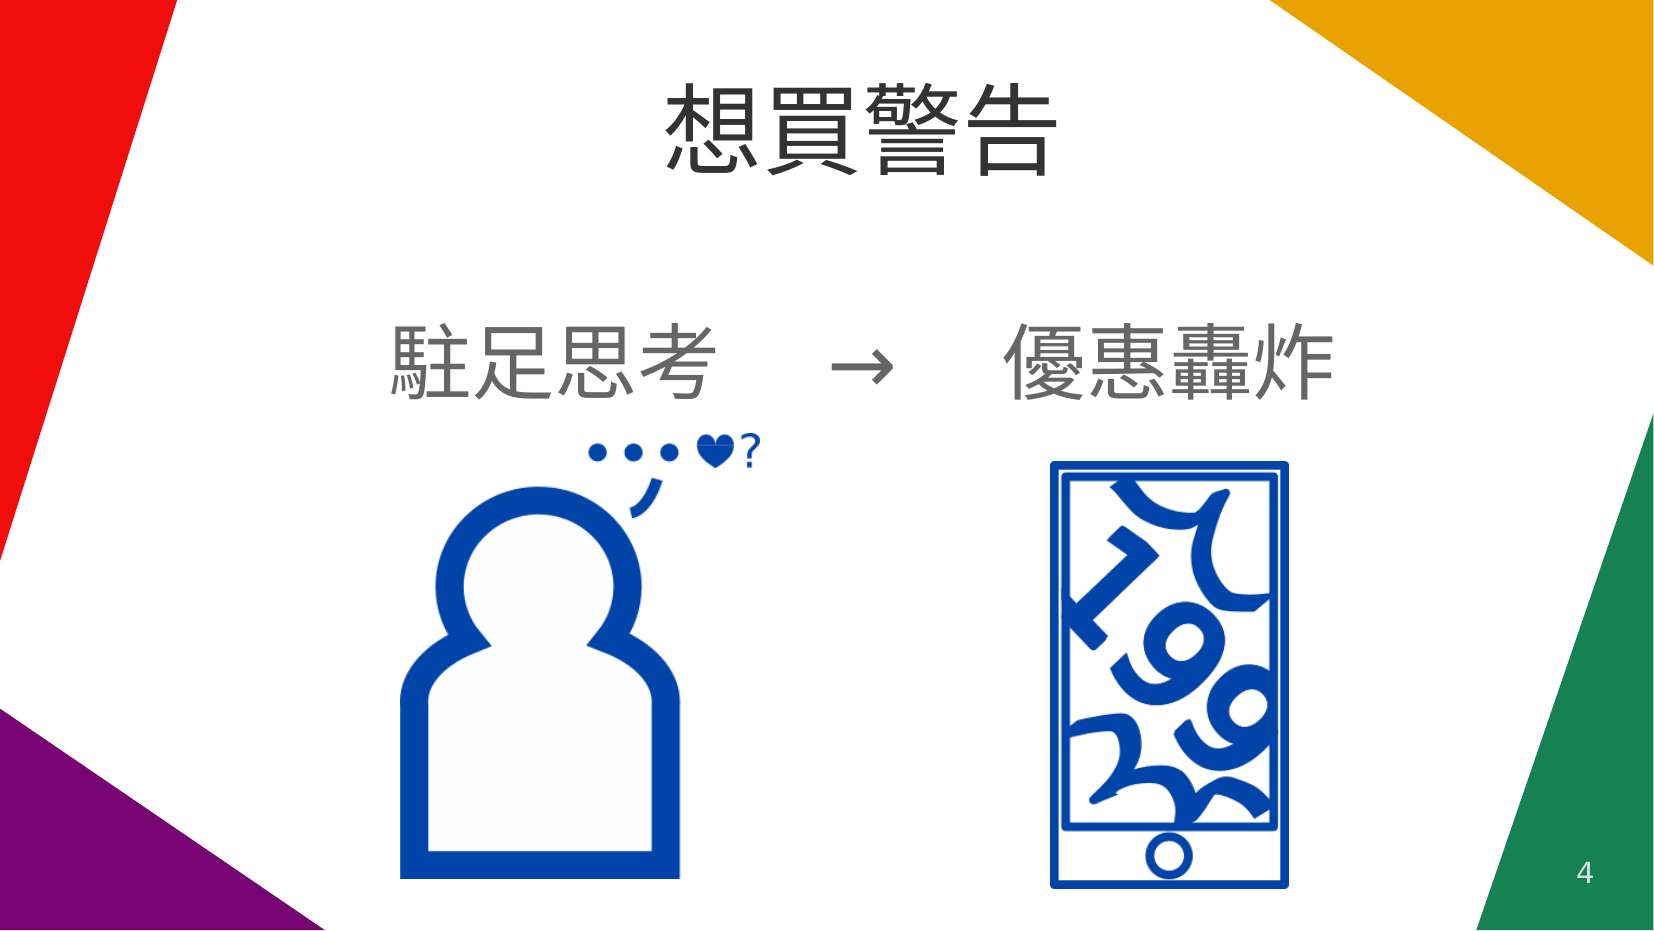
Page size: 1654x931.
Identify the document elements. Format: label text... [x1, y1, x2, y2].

list （無人商店） 駐足思考 → 優惠轟炸 [118, 236, 1536, 827]
picture [400, 433, 760, 880]
picture [1050, 461, 1289, 889]
title 想買警告 [118, 58, 1536, 207]
